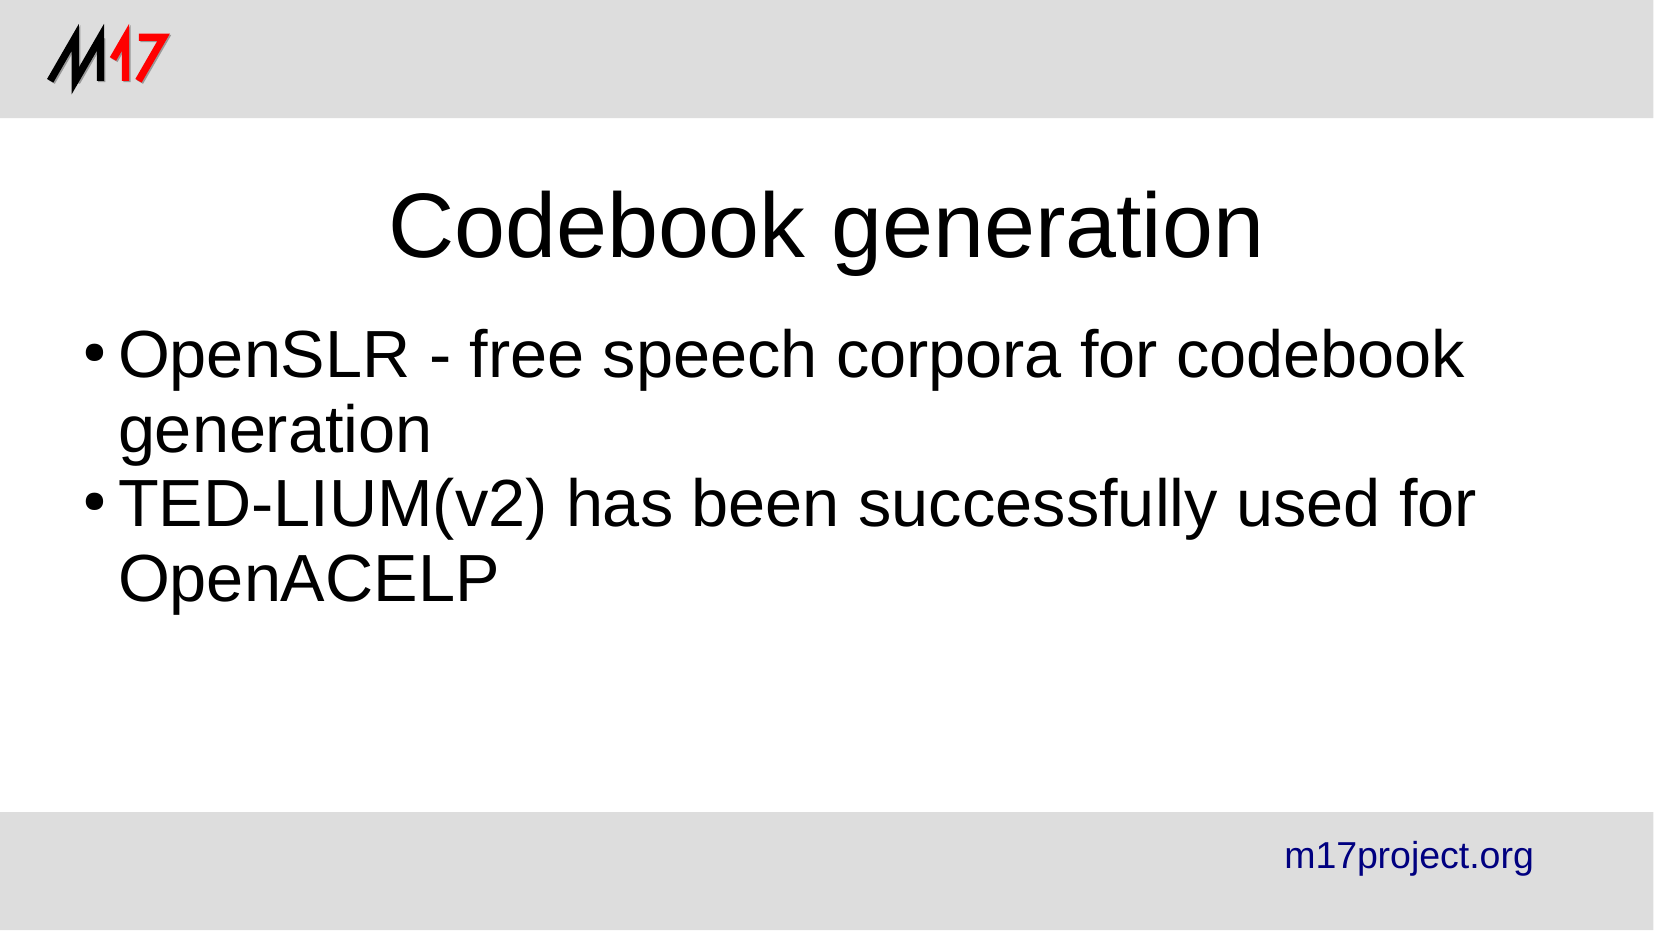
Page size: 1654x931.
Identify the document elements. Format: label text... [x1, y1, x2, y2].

subtitle OpenSLR - free speech corpora for codebook generation TED-LIUM(v2) has been successfully used for OpenACELP [82, 316, 1571, 812]
title Codebook generation [82, 147, 1571, 303]
text_box [0, 0, 1654, 119]
text_box m17project.org [1269, 826, 1654, 897]
picture [39, 16, 178, 102]
text_box [0, 812, 1654, 931]
